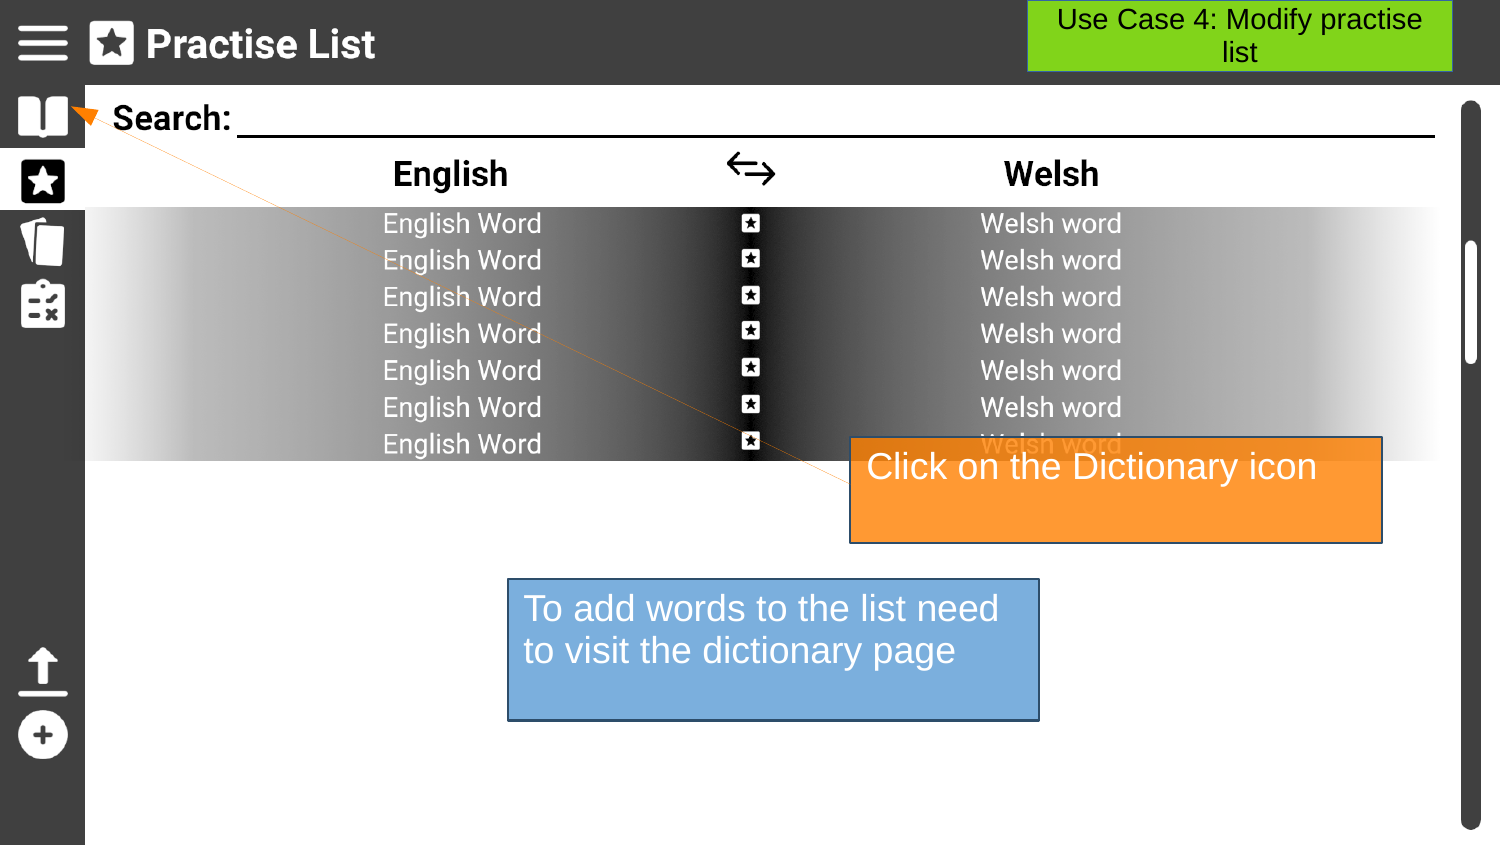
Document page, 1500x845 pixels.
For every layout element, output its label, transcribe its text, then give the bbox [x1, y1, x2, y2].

text_box To add words to the list need to visit the dictionary page [507, 578, 1040, 721]
text_box Click on the Dictionary icon [850, 437, 1383, 544]
text_box Use Case 4: Modify practise list [1027, 0, 1453, 72]
picture [0, 0, 1500, 845]
